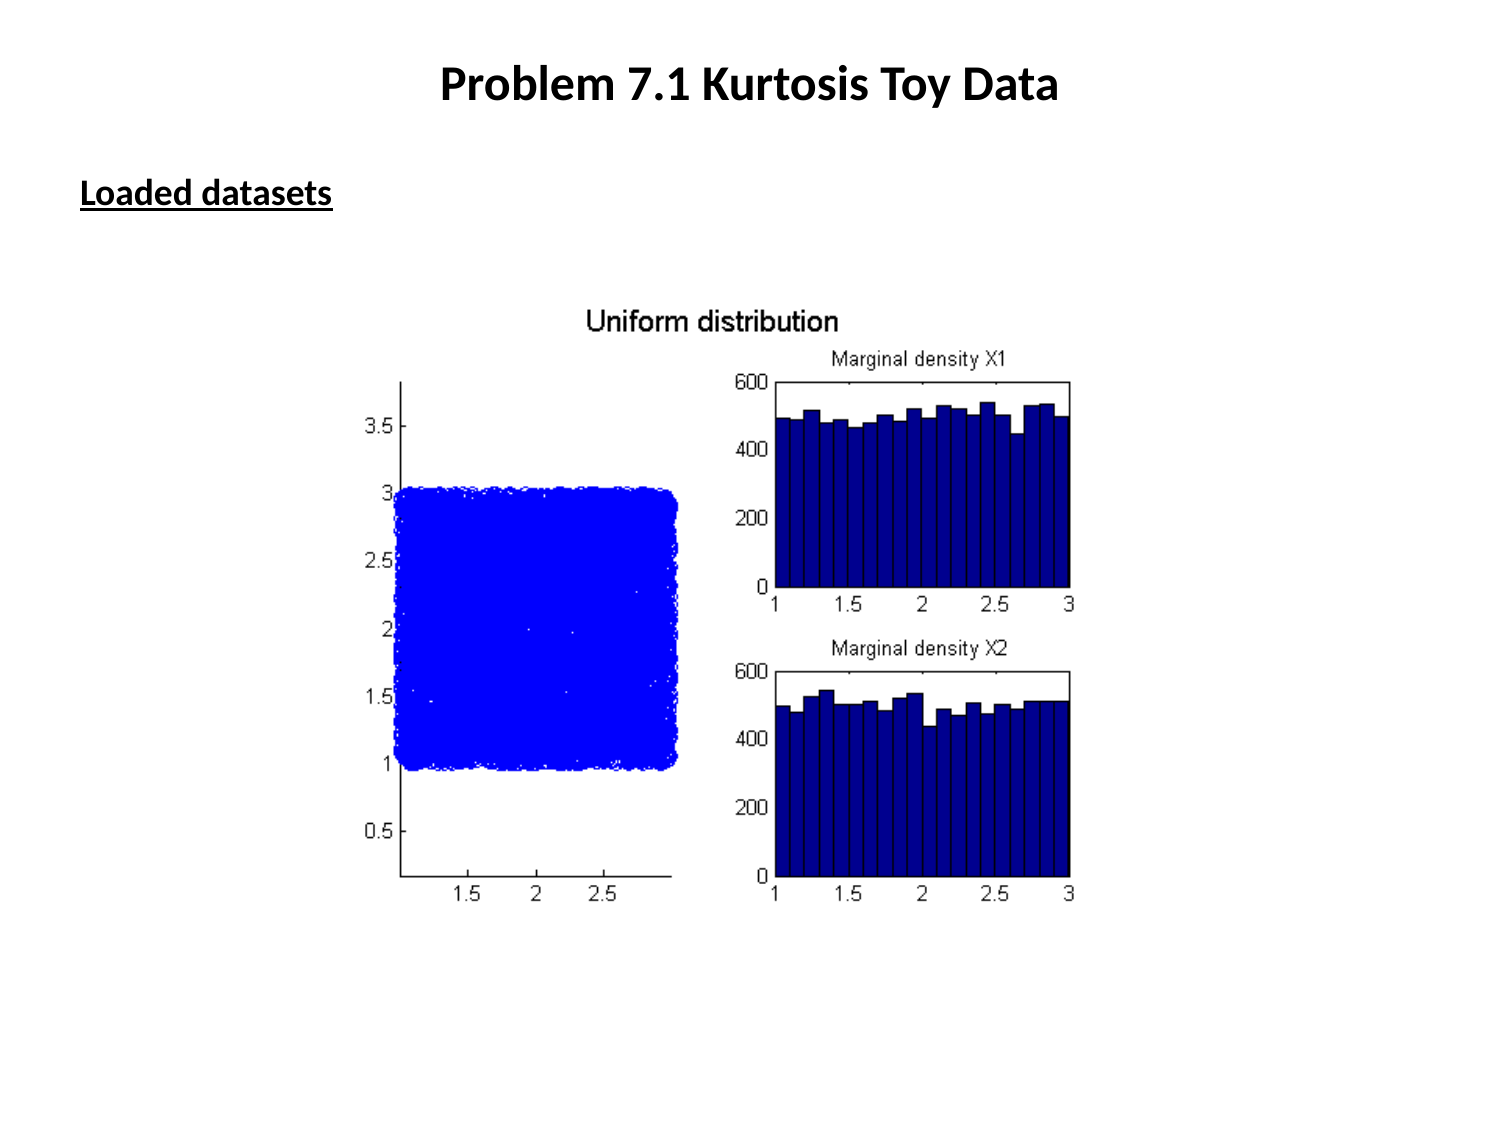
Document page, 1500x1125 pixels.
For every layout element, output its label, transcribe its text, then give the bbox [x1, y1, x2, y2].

picture [275, 288, 1152, 945]
text_box Problem 7.1 Kurtosis Toy Data [0, 42, 1500, 118]
text_box Loaded datasets [64, 160, 446, 221]
